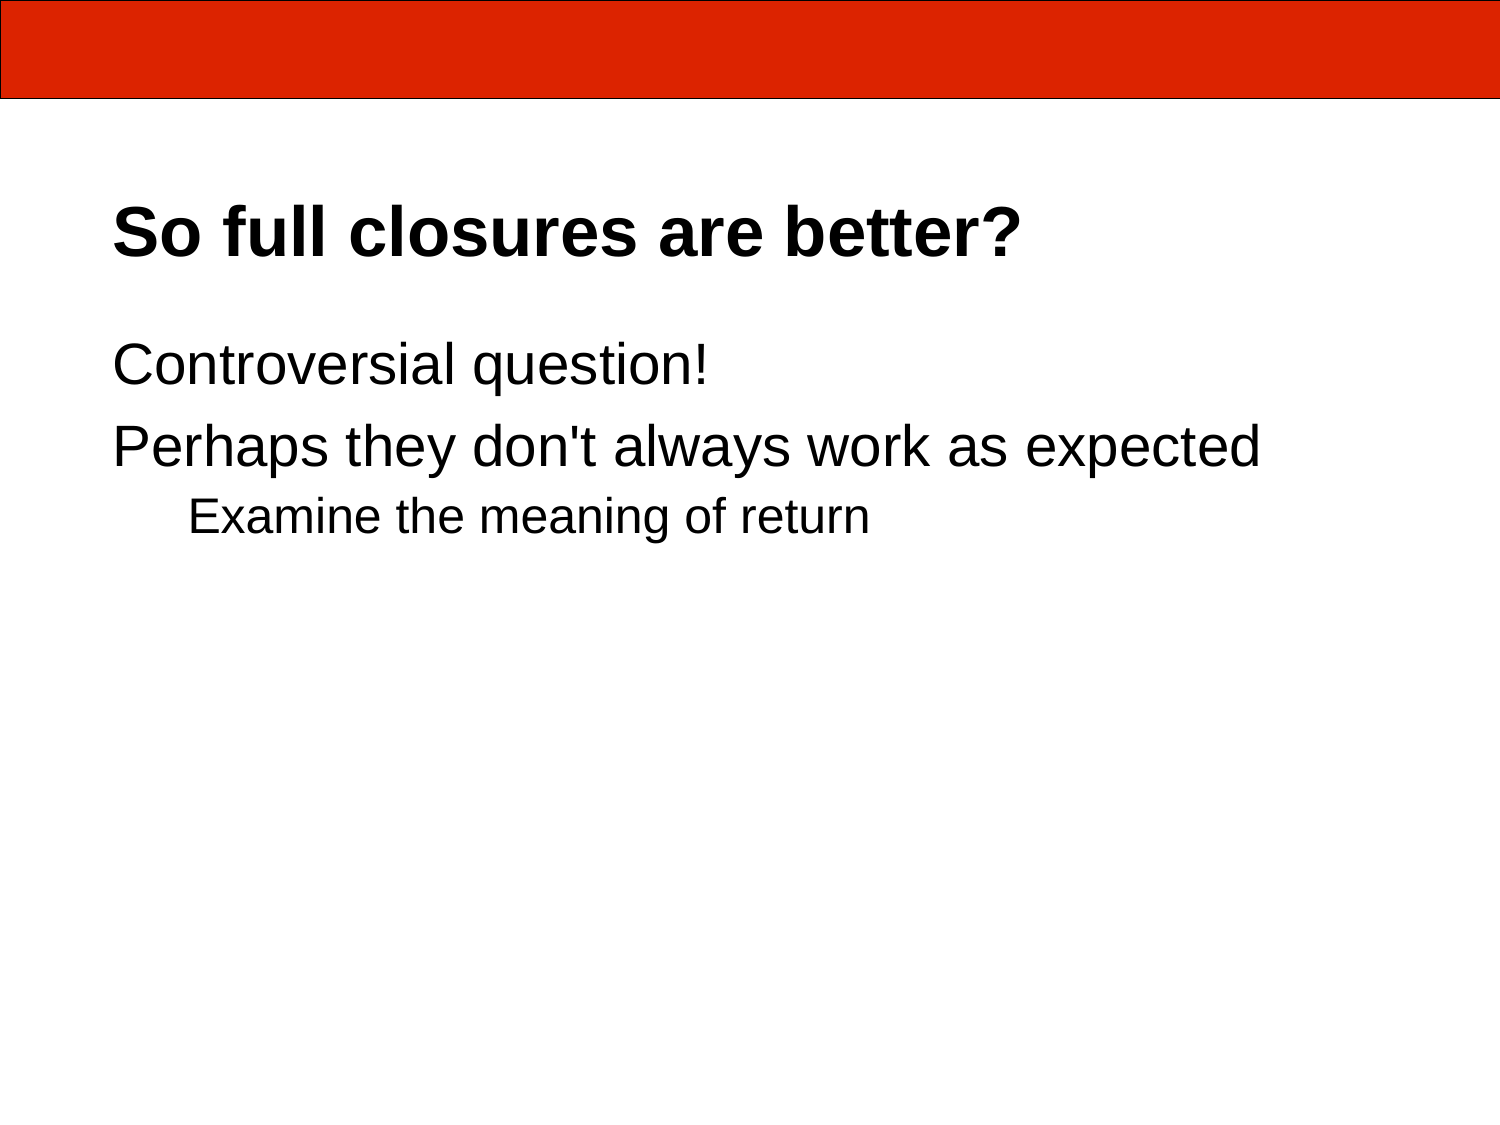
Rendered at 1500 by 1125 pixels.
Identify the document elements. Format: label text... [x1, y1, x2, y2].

list Controversial question! Perhaps they don't always work as expected Examine the meaning of return [112, 337, 1463, 1030]
title So full closures are better? [112, 119, 1417, 271]
